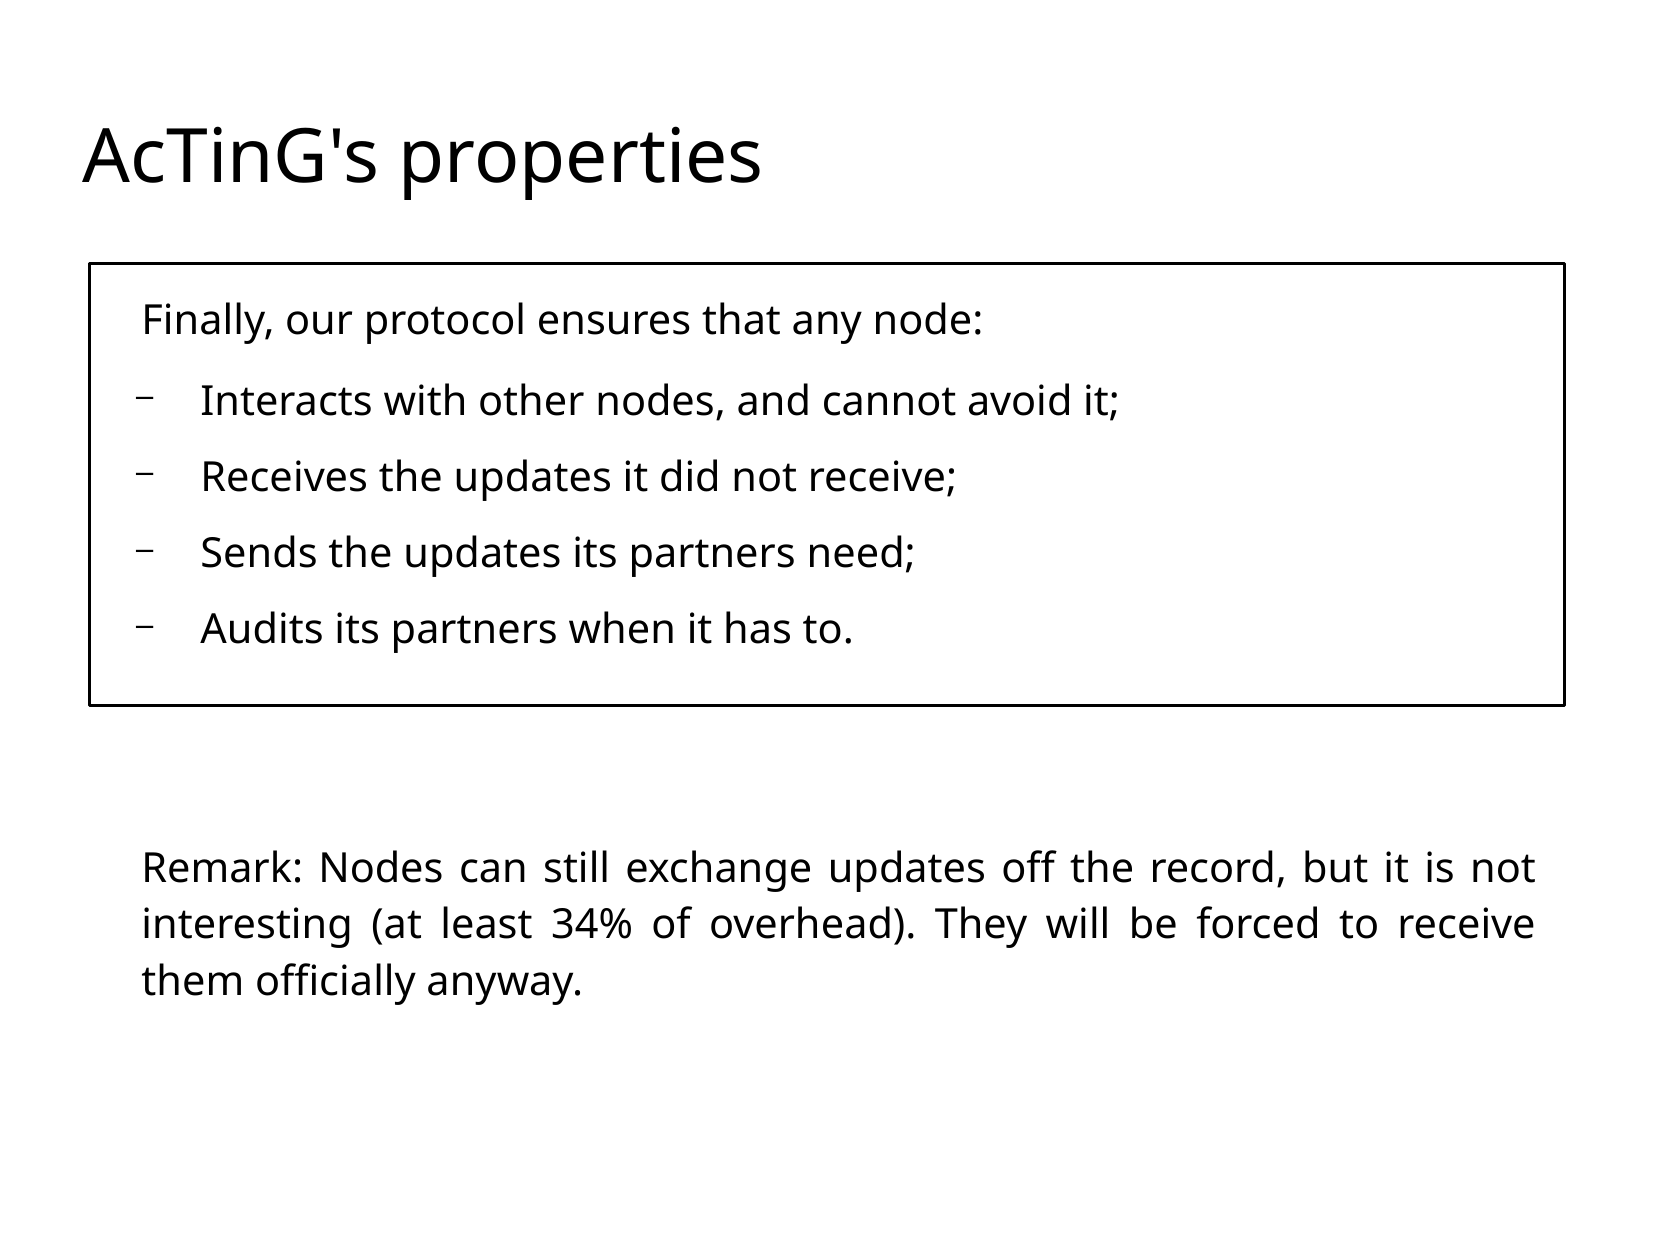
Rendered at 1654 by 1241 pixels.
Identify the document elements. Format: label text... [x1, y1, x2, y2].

list Finally, our protocol ensures that any node: Interacts with other nodes, and cannot avoid it; Receives the updates it did not receive; Sends the updates its partners need; Audits its partners when it has to. Remark: Nodes can still exchange updates off the record, but it is not interesting (at least 34% of overhead). They will be forced to receive them officially anyway. [82, 290, 1538, 1010]
title AcTinG's properties [82, 49, 1571, 257]
text_box [89, 263, 1565, 706]
